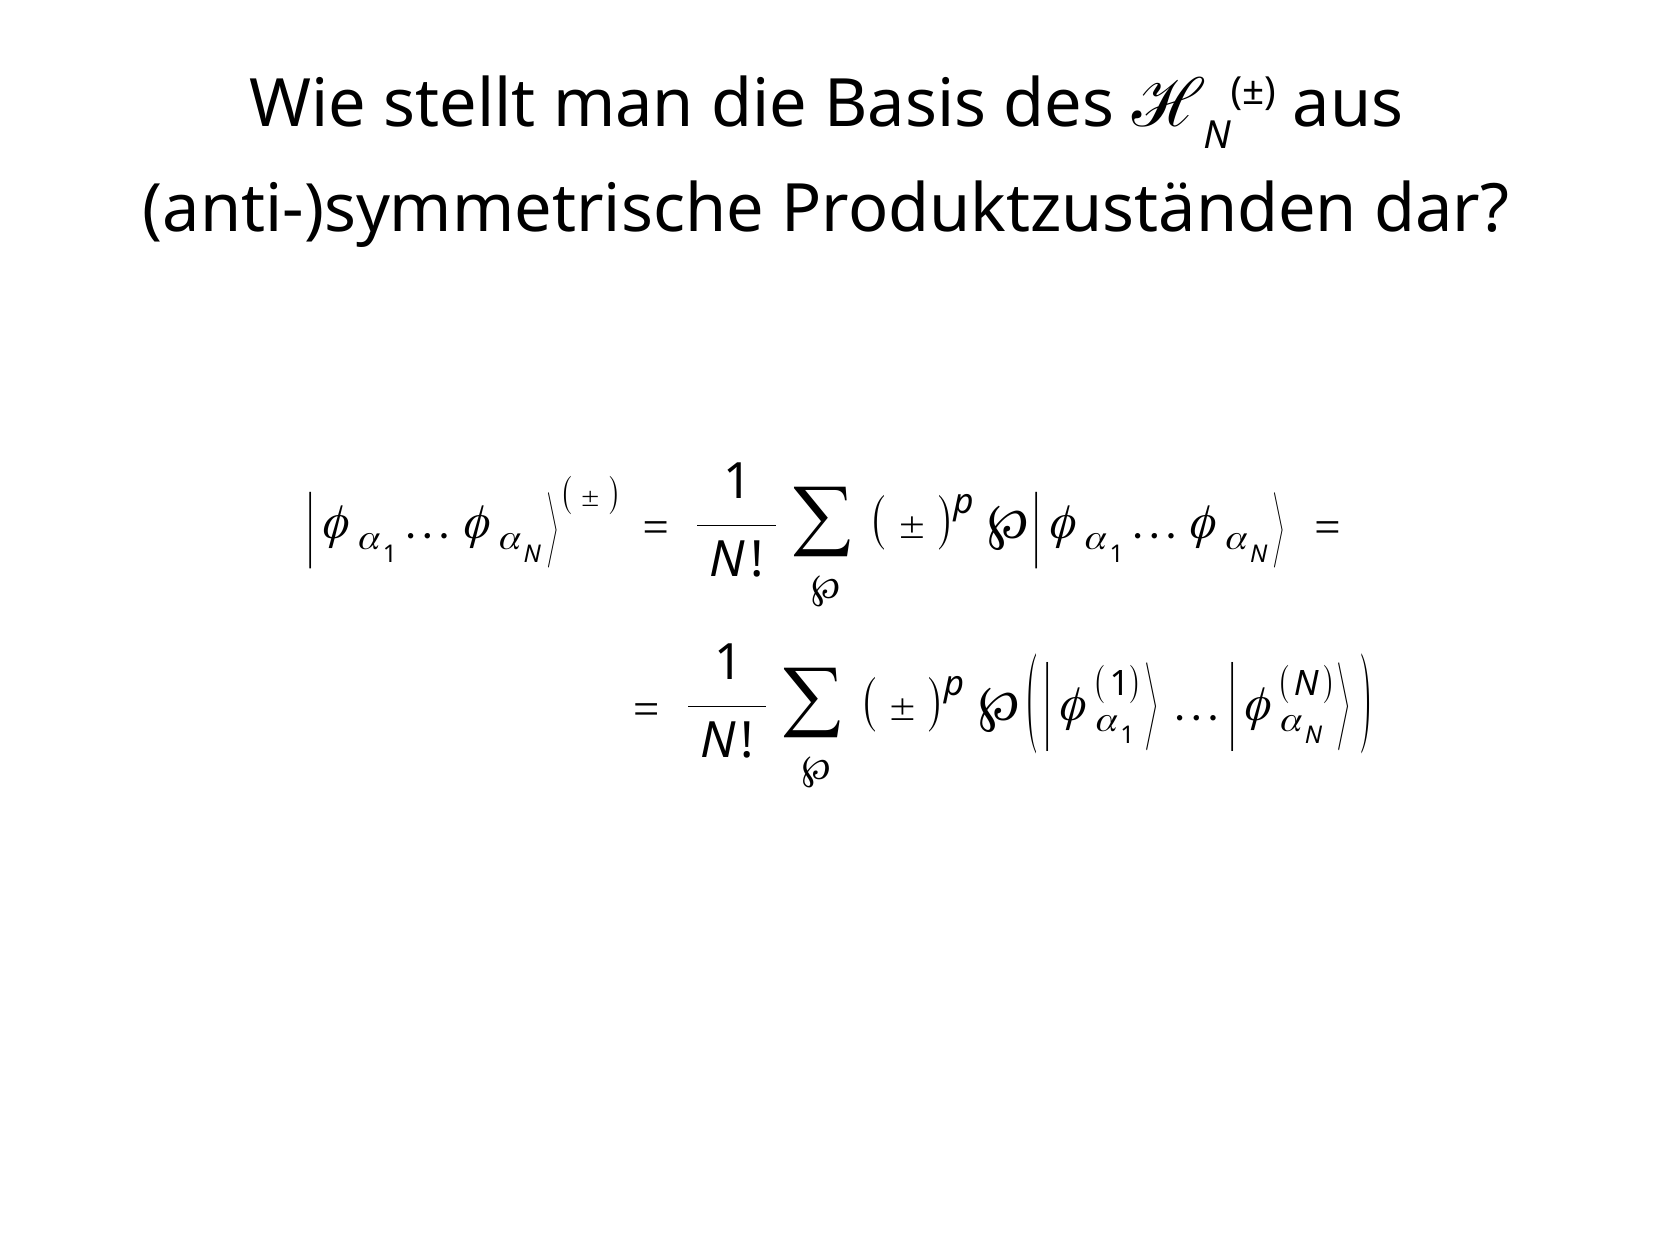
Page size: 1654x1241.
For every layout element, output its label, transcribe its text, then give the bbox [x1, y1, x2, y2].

title Wie stellt man die Basis des ℋN(±) aus (anti-)symmetrische Produktzuständen dar? [82, 49, 1571, 257]
chart [268, 451, 1385, 789]
